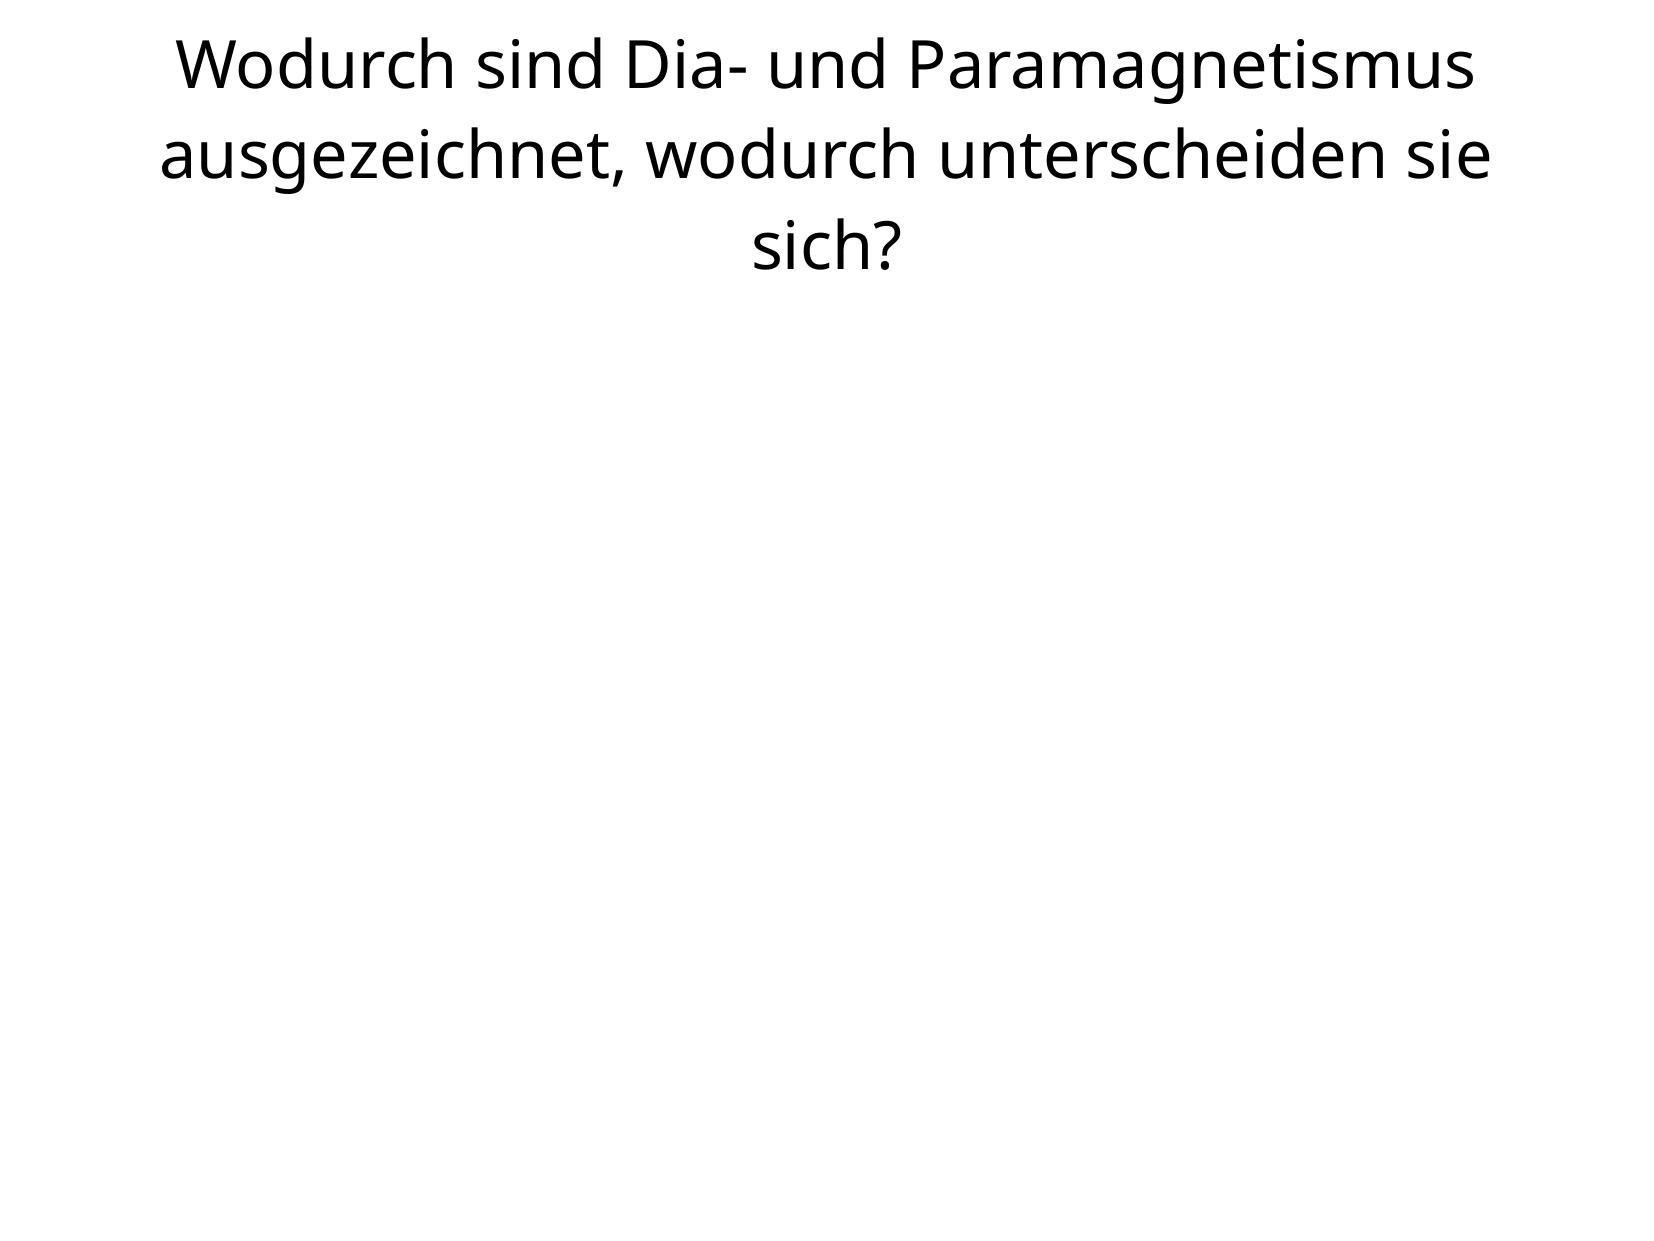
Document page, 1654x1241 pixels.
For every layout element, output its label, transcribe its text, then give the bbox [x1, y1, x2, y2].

title Wodurch sind Dia- und Paramagnetismus ausgezeichnet, wodurch unterscheiden sie sich? [82, 49, 1571, 257]
